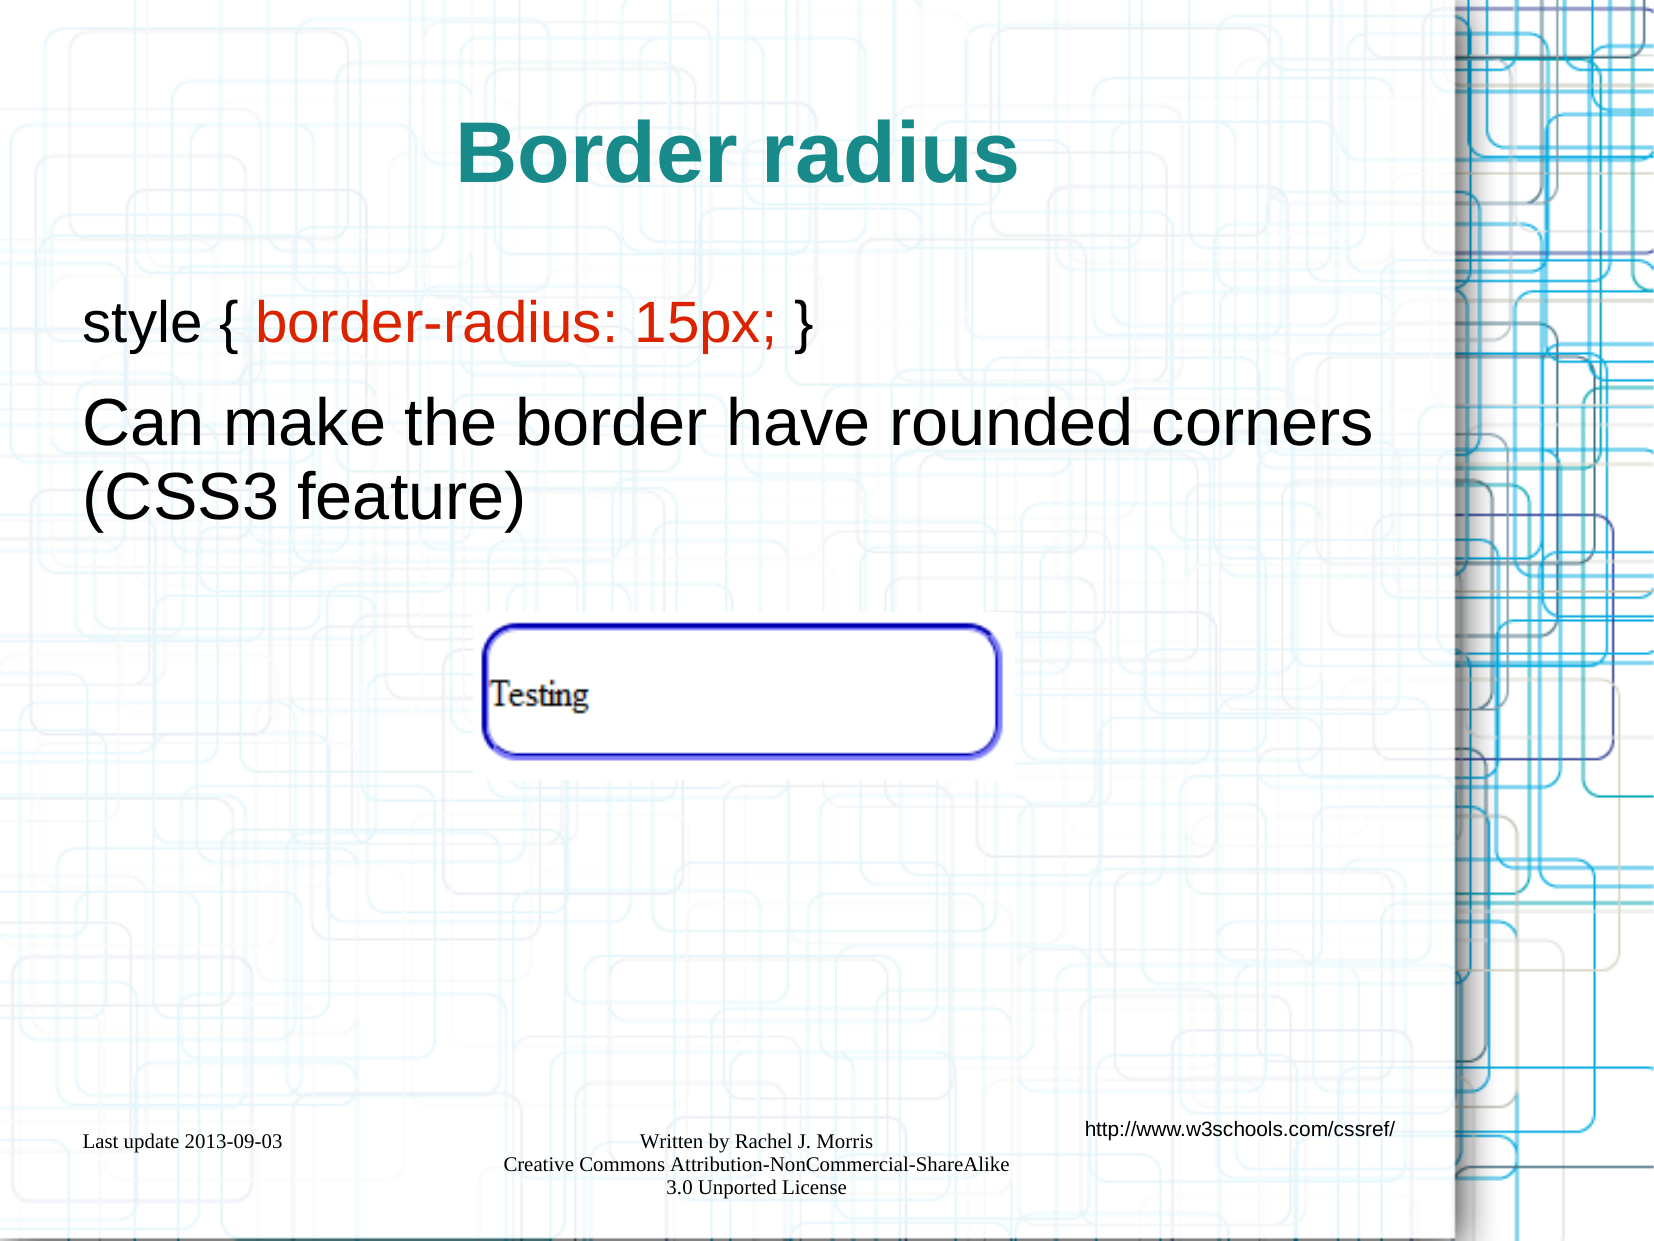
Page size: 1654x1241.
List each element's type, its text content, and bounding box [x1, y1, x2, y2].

picture [0, 0, 1654, 1241]
title Border radius [59, 49, 1418, 257]
list style { border-radius: 15px; } Can make the border have rounded corners (CSS3 feature) [82, 290, 1418, 1010]
text_box http://www.w3schools.com/cssref/ [1050, 1110, 1411, 1149]
